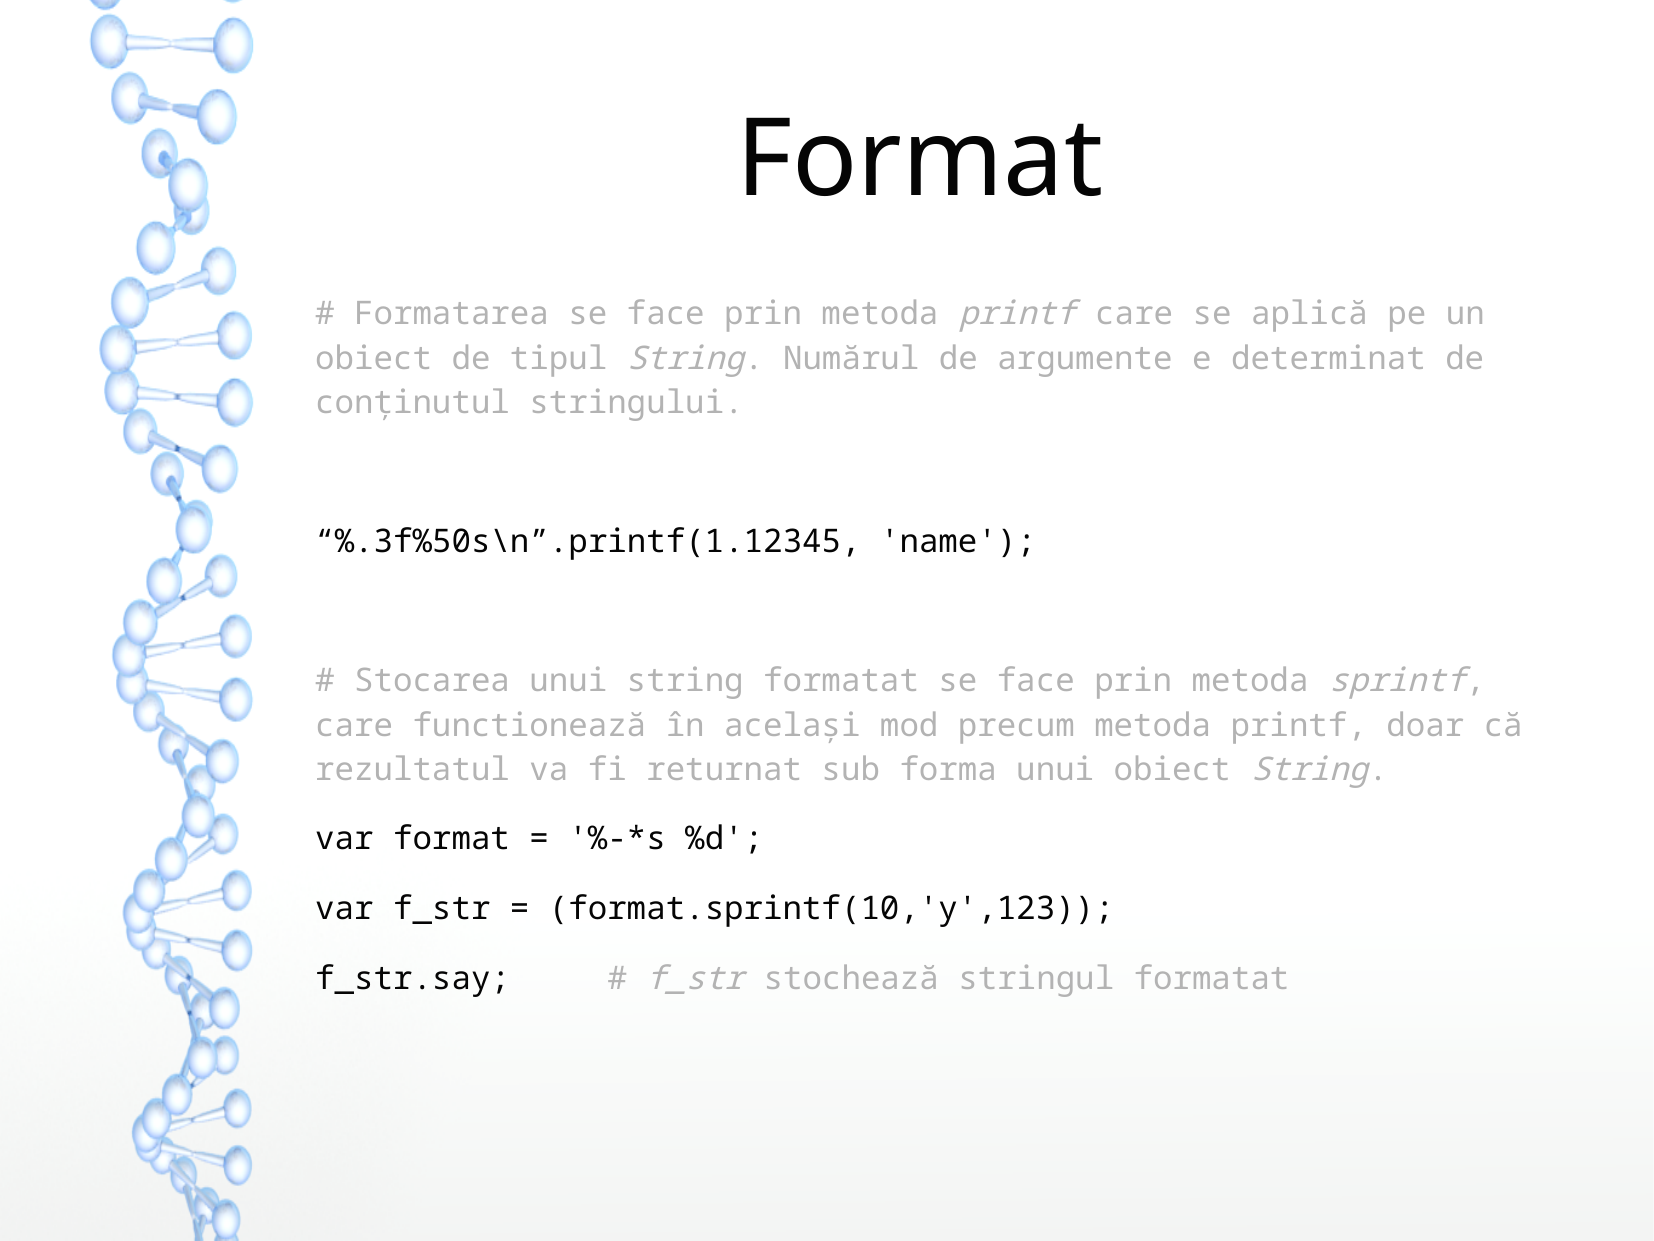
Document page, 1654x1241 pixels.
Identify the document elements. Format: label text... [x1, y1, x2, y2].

picture [0, 0, 1654, 1241]
title Format [269, 49, 1571, 257]
list # Formatarea se face prin metoda printf care se aplică pe un obiect de tipul String. Numărul de argumente e determinat de conținutul stringului. “%.3f%50s\n”.printf(1.12345, 'name'); # Stocarea unui string formatat se face prin metoda sprintf, care functionează în același mod precum metoda printf, doar că rezultatul va fi returnat sub forma unui obiect String. var format = '%-*s %d'; var f_str = (format.sprintf(10,'y',123)); f_str.say; # f_str stochează stringul formatat [269, 290, 1538, 1010]
